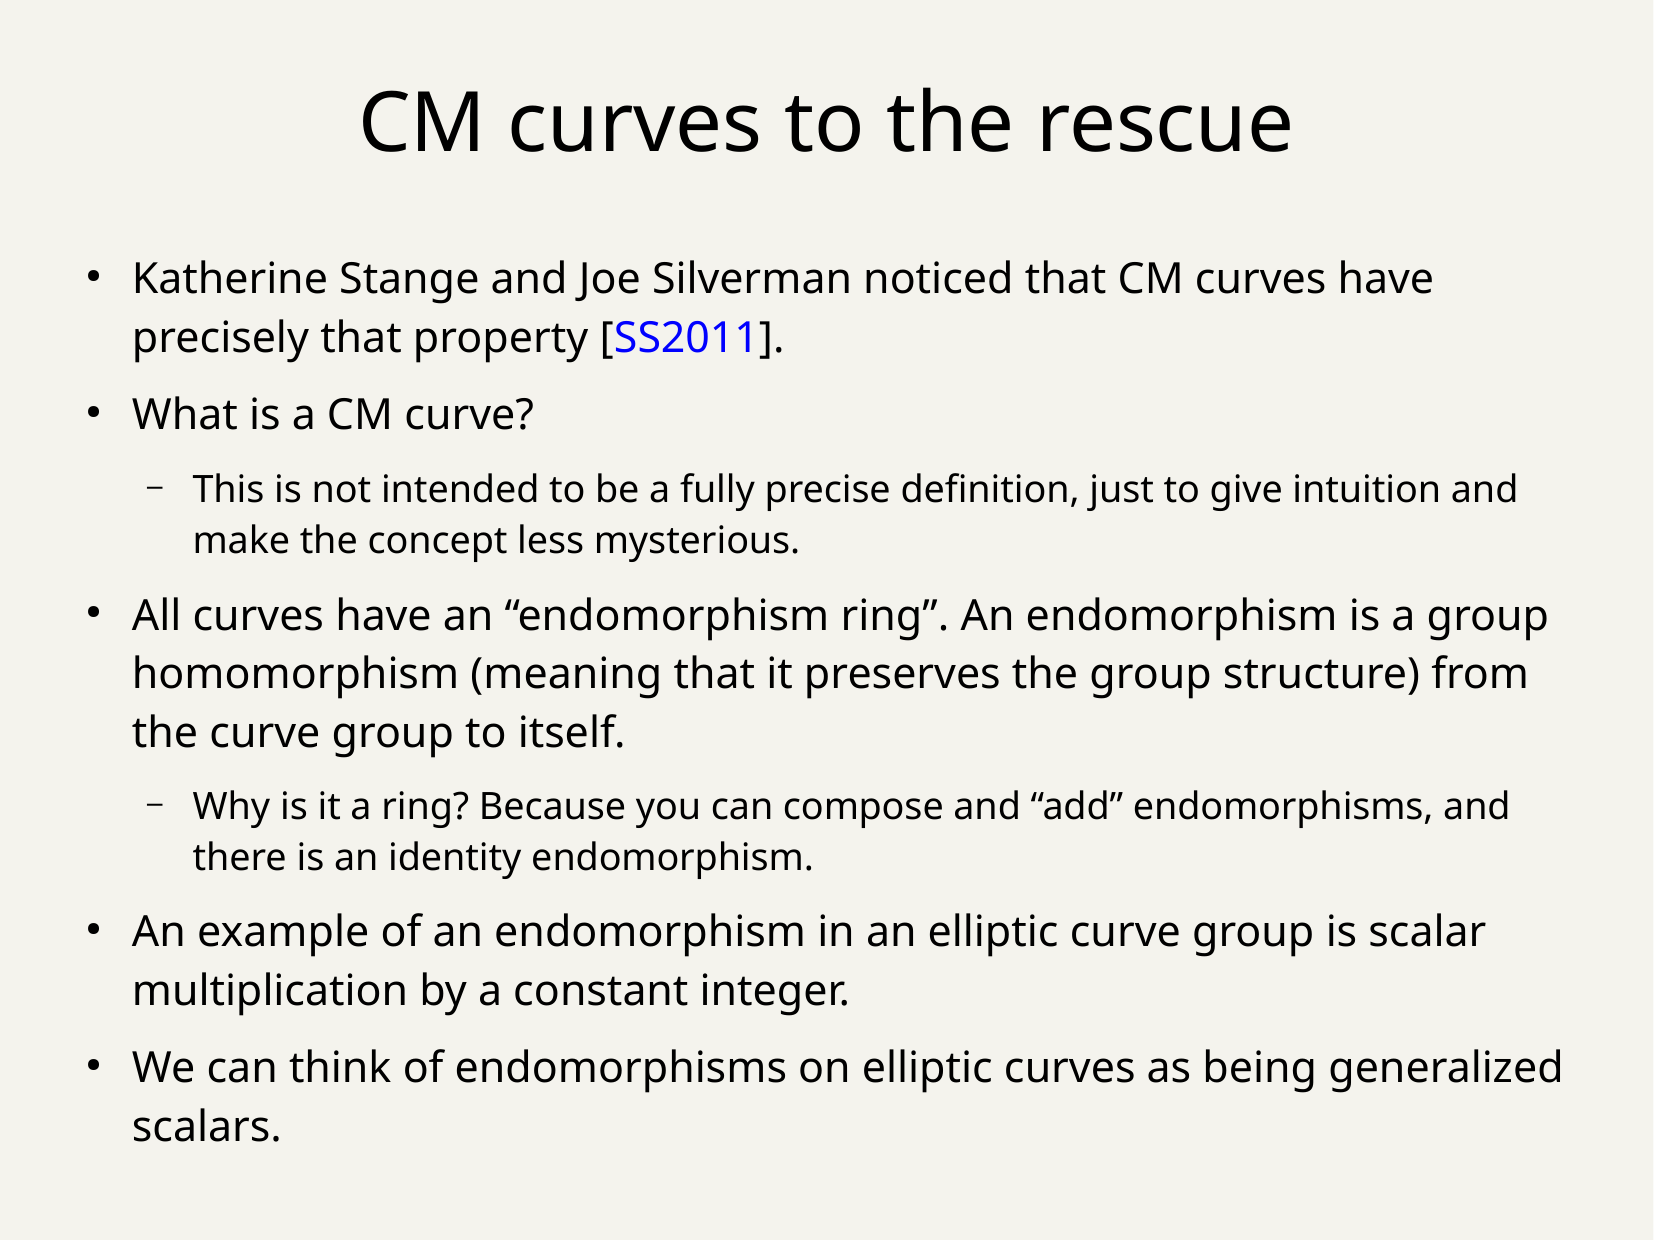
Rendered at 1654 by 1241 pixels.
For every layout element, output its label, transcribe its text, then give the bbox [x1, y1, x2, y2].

title CM curves to the rescue [82, 49, 1571, 189]
list Katherine Stange and Joe Silverman noticed that CM curves have precisely that property [SS2011]. What is a CM curve? This is not intended to be a fully precise definition, just to give intuition and make the concept less mysterious. All curves have an “endomorphism ring”. An endomorphism is a group homomorphism (meaning that it preserves the group structure) from the curve group to itself. Why is it a ring? Because you can compose and “add” endomorphisms, and there is an identity endomorphism. An example of an endomorphism in an elliptic curve group is scalar multiplication by a constant integer. We can think of endomorphisms on elliptic curves as being generalized scalars. [70, 248, 1571, 1158]
